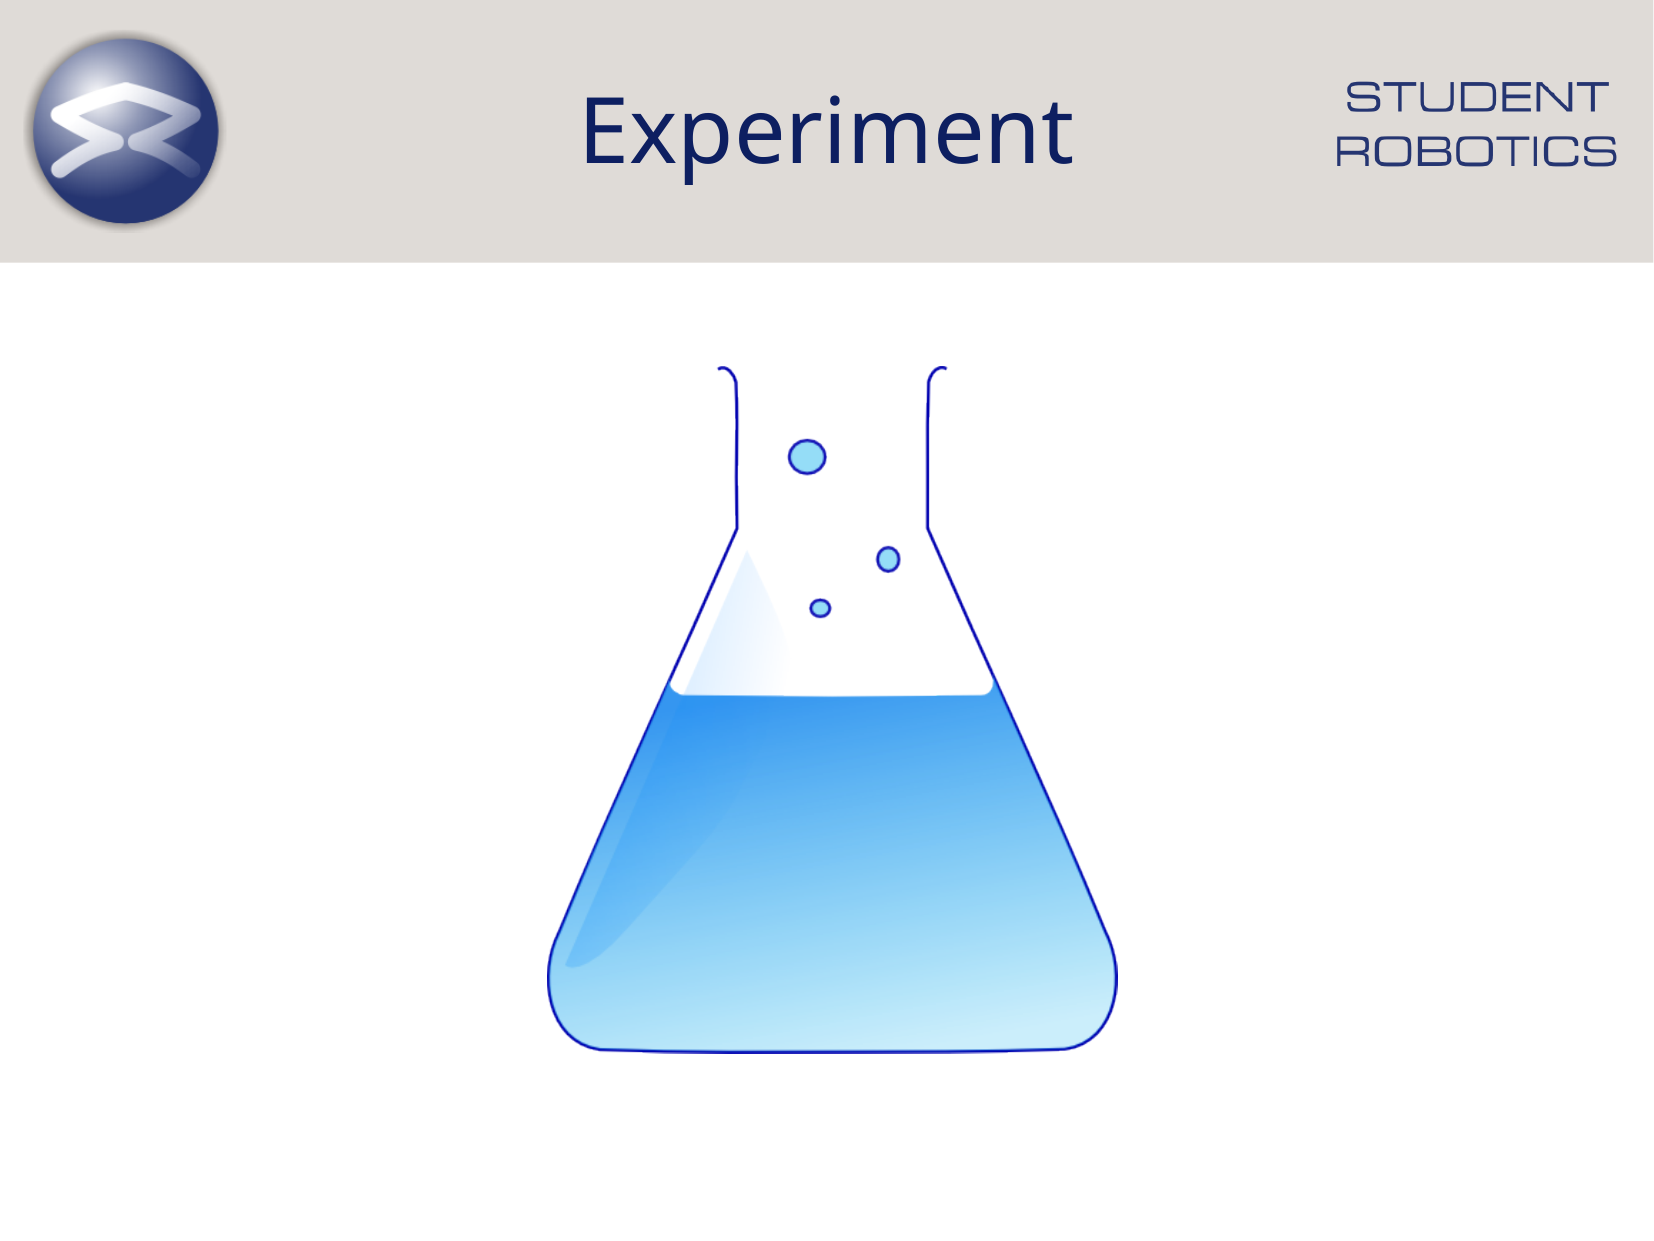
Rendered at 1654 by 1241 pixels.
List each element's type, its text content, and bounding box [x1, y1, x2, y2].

picture [1571, 68, 1633, 174]
title Experiment [82, 0, 1571, 257]
picture [9, 19, 82, 245]
picture [547, 366, 1118, 1054]
